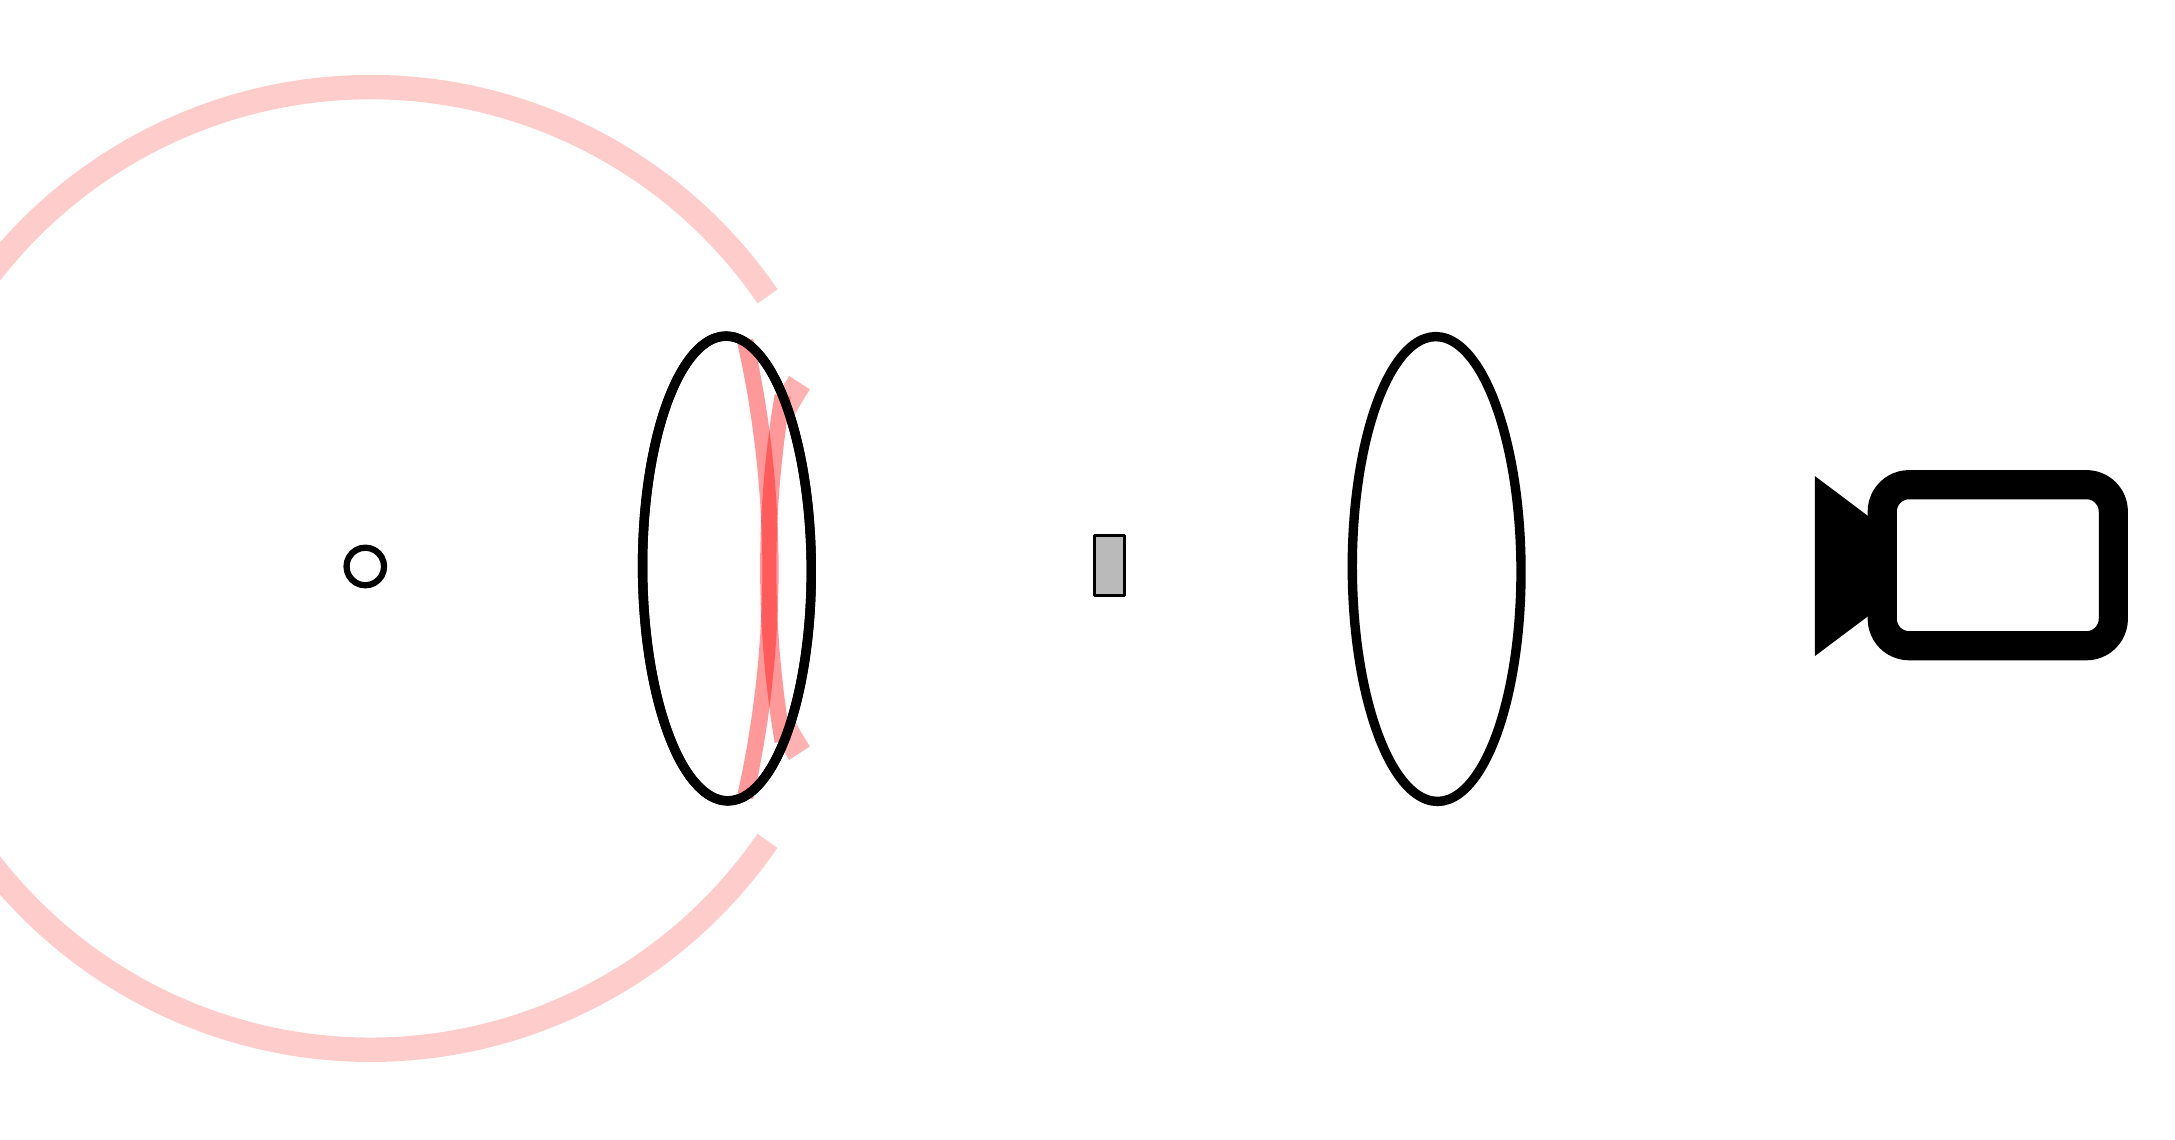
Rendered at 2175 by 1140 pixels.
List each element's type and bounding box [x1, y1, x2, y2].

text_box [1882, 484, 2114, 646]
text_box [648, 341, 806, 796]
text_box [0, 0, 1747, 1140]
text_box [1814, 476, 1875, 657]
